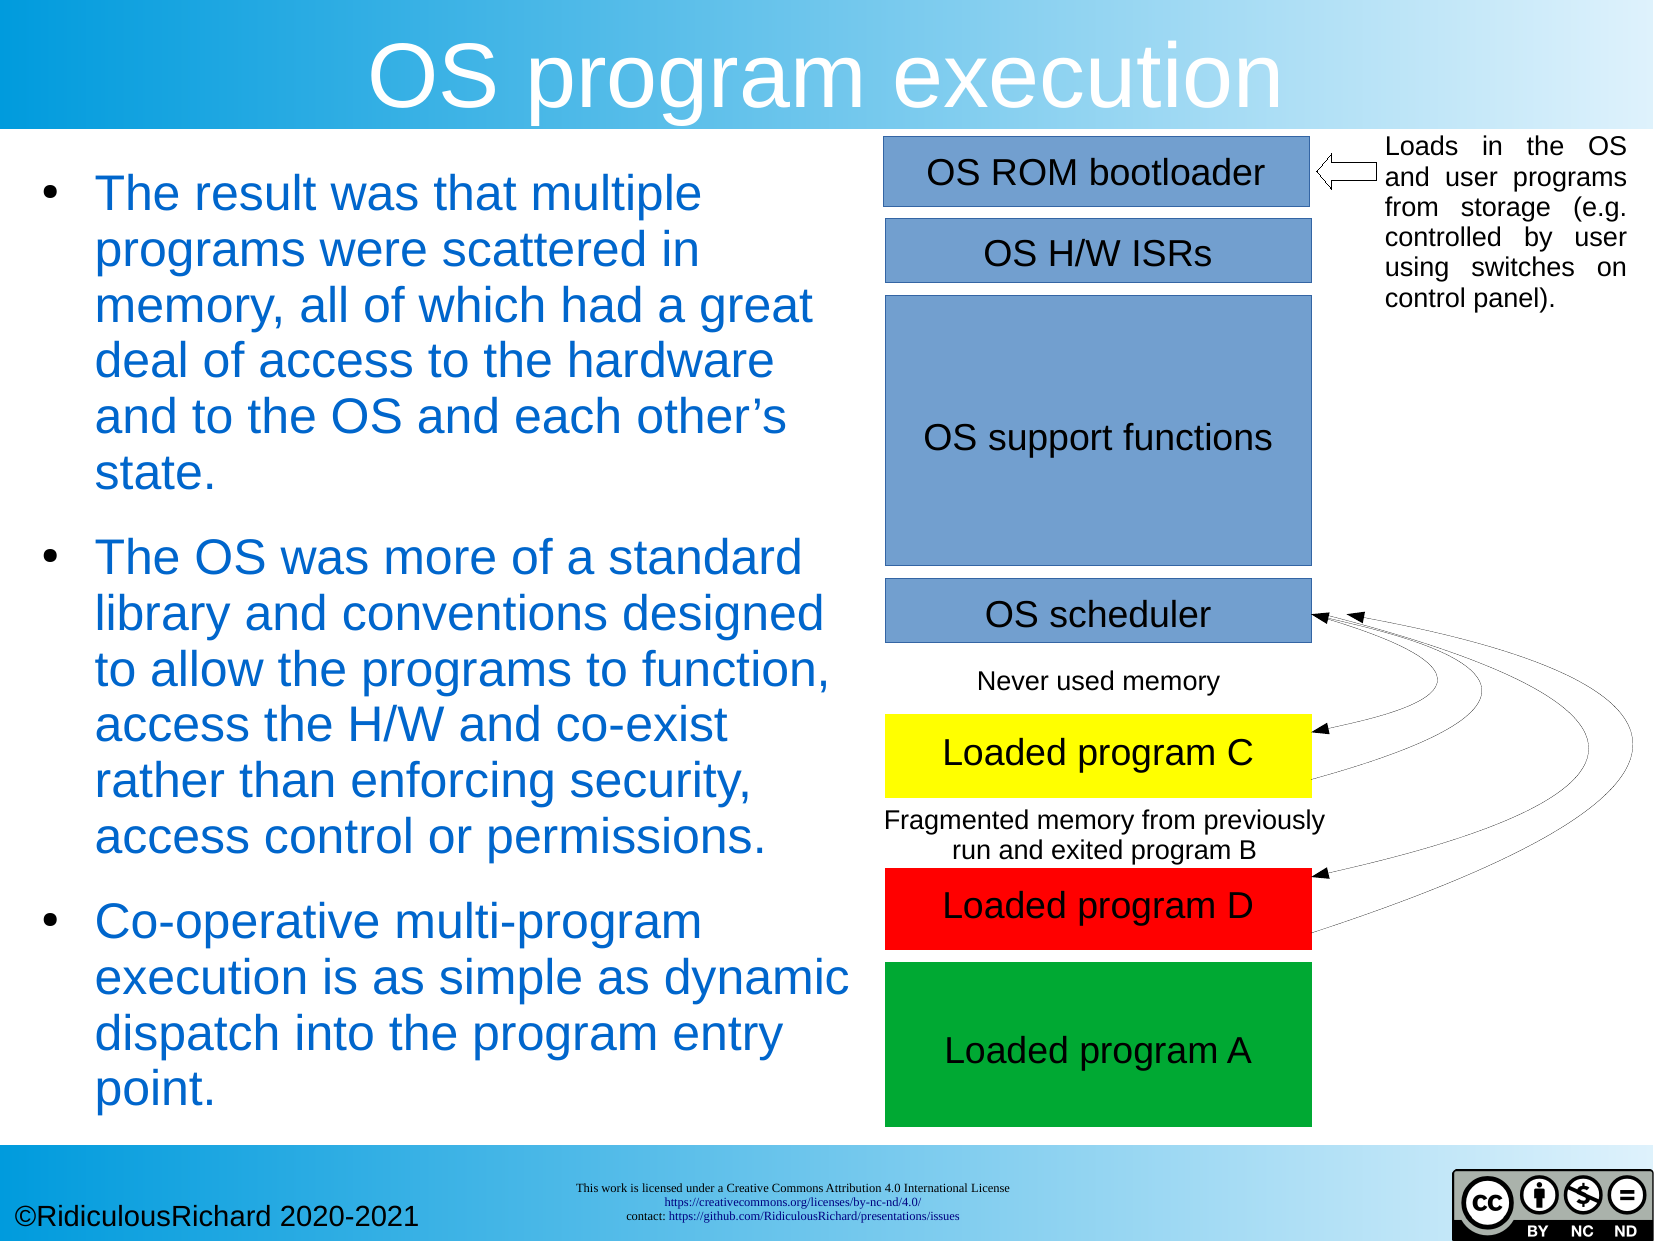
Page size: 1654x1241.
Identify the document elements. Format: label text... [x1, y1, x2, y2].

text_box Loaded program A [891, 980, 1306, 1127]
picture [1452, 1169, 1654, 1241]
text_box [885, 714, 1312, 797]
text_box [885, 878, 891, 950]
text_box OS ROM bootloader [889, 144, 1304, 207]
text_box Loads in the OS and user programs from storage (e.g. controlled by user using switches on control panel). [1370, 124, 1642, 321]
text_box [1306, 878, 1312, 950]
text_box [885, 962, 1312, 1127]
text_box OS H/W ISRs [891, 225, 1306, 283]
picture [138, 1146, 142, 1241]
text_box OS scheduler [891, 585, 1306, 643]
text_box [885, 218, 1312, 283]
text_box Never used memory [862, 658, 1335, 704]
text_box [883, 136, 1310, 207]
title OS program execution [82, 23, 1571, 129]
text_box Fragmented memory from previously run and exited program B [868, 797, 1341, 878]
text_box [885, 295, 1312, 566]
text_box OS support functions [891, 324, 1306, 566]
text_box [885, 578, 1312, 643]
text_box Loaded program D [891, 878, 1306, 950]
text_box Loaded program C [891, 723, 1306, 797]
list The result was that multiple programs were scattered in memory, all of which had a great deal of access to the hardware and to the OS and each other’s state. The OS was more of a standard library and conventions designed to allow the programs to function, access the H/W and co-exist rather than enforcing security, access control or permissions. Co-operative multi-program execution is as simple as dynamic dispatch into the program entry point. [23, 165, 863, 1123]
